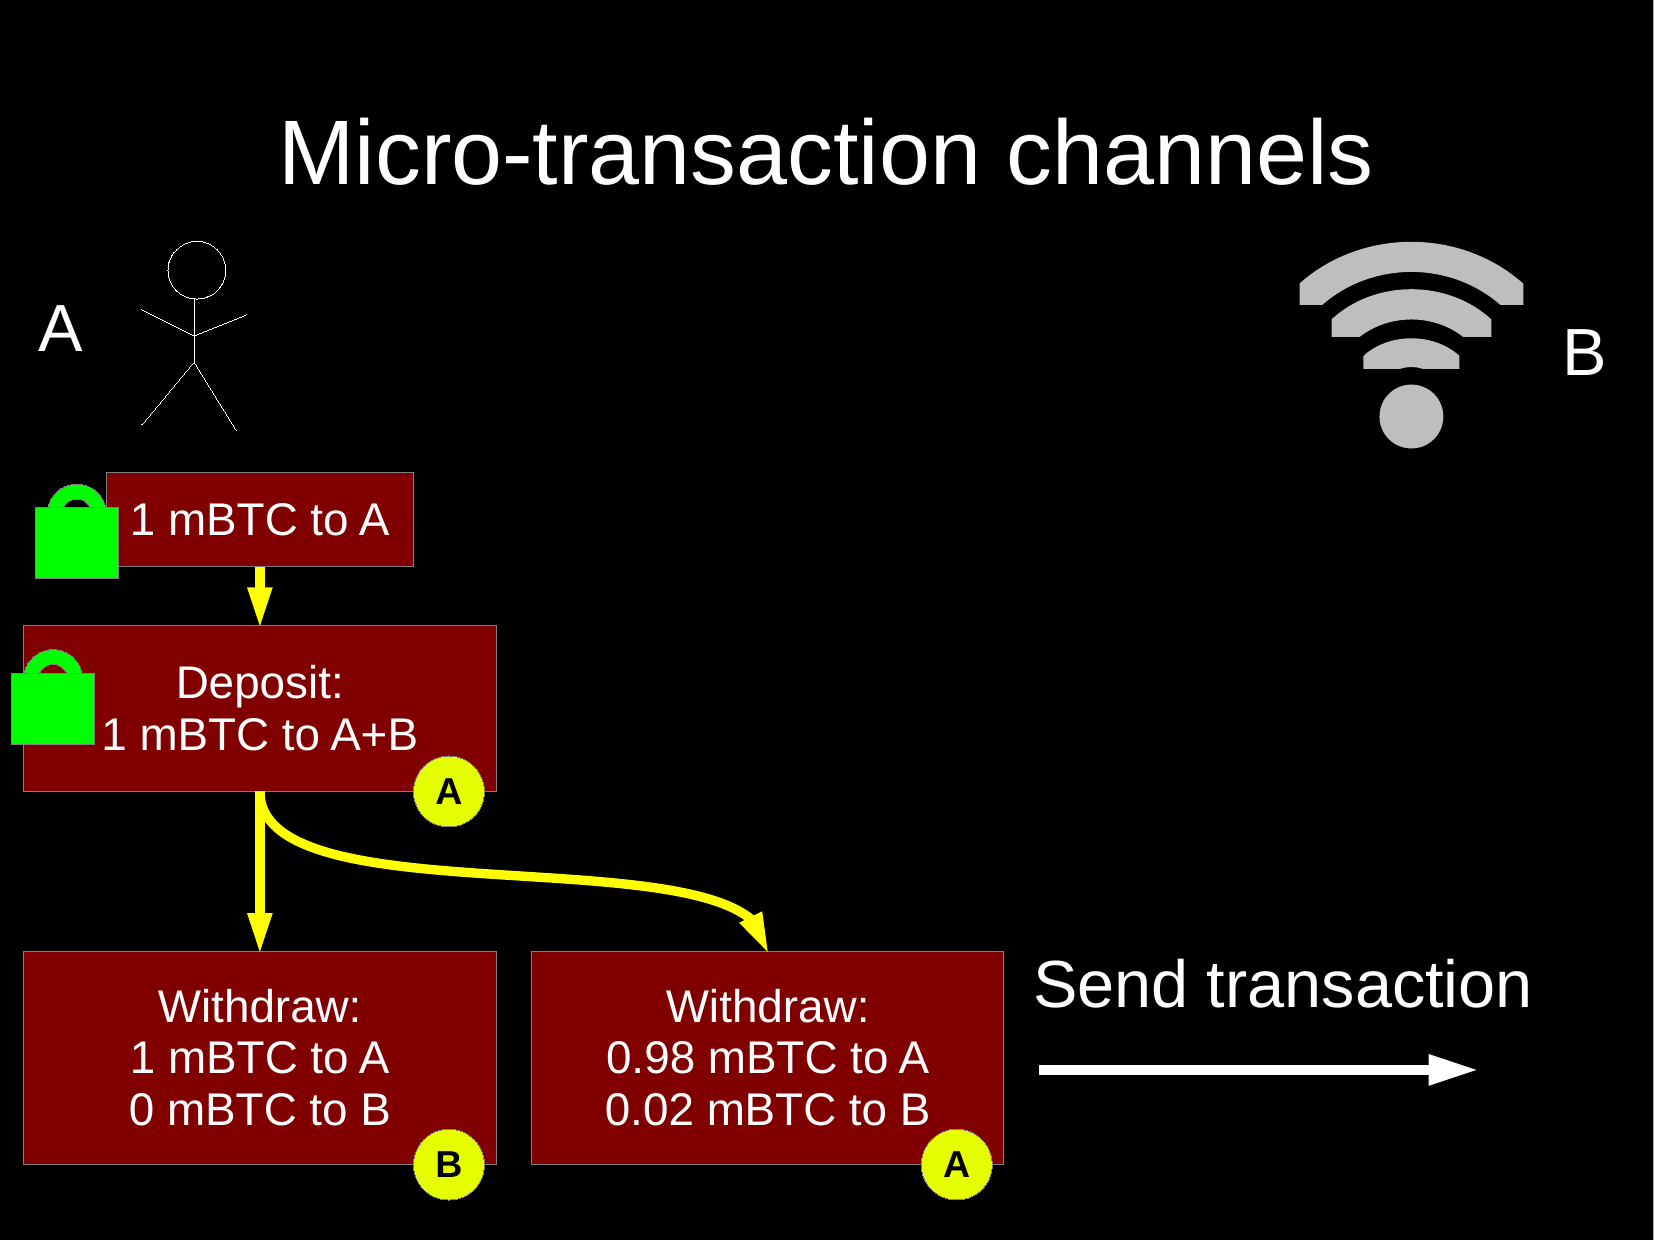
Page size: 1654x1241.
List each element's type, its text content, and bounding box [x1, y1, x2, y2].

text_box Send transaction [1018, 939, 1551, 1030]
picture [1275, 200, 1548, 473]
text_box 1 mBTC to A [106, 472, 414, 567]
text_box B [413, 1129, 485, 1201]
title Micro-transaction channels [82, 49, 1571, 257]
text_box Withdraw: 1 mBTC to A 0 mBTC to B [23, 951, 497, 1165]
text_box [11, 649, 95, 745]
text_box Withdraw: 0.98 mBTC to A 0.02 mBTC to B [531, 951, 1004, 1165]
text_box A [921, 1129, 993, 1200]
text_box B [1547, 307, 1622, 397]
text_box A [413, 755, 485, 827]
text_box Deposit: 1 mBTC to A+B [23, 625, 497, 792]
text_box [35, 484, 119, 579]
text_box A [23, 283, 98, 374]
